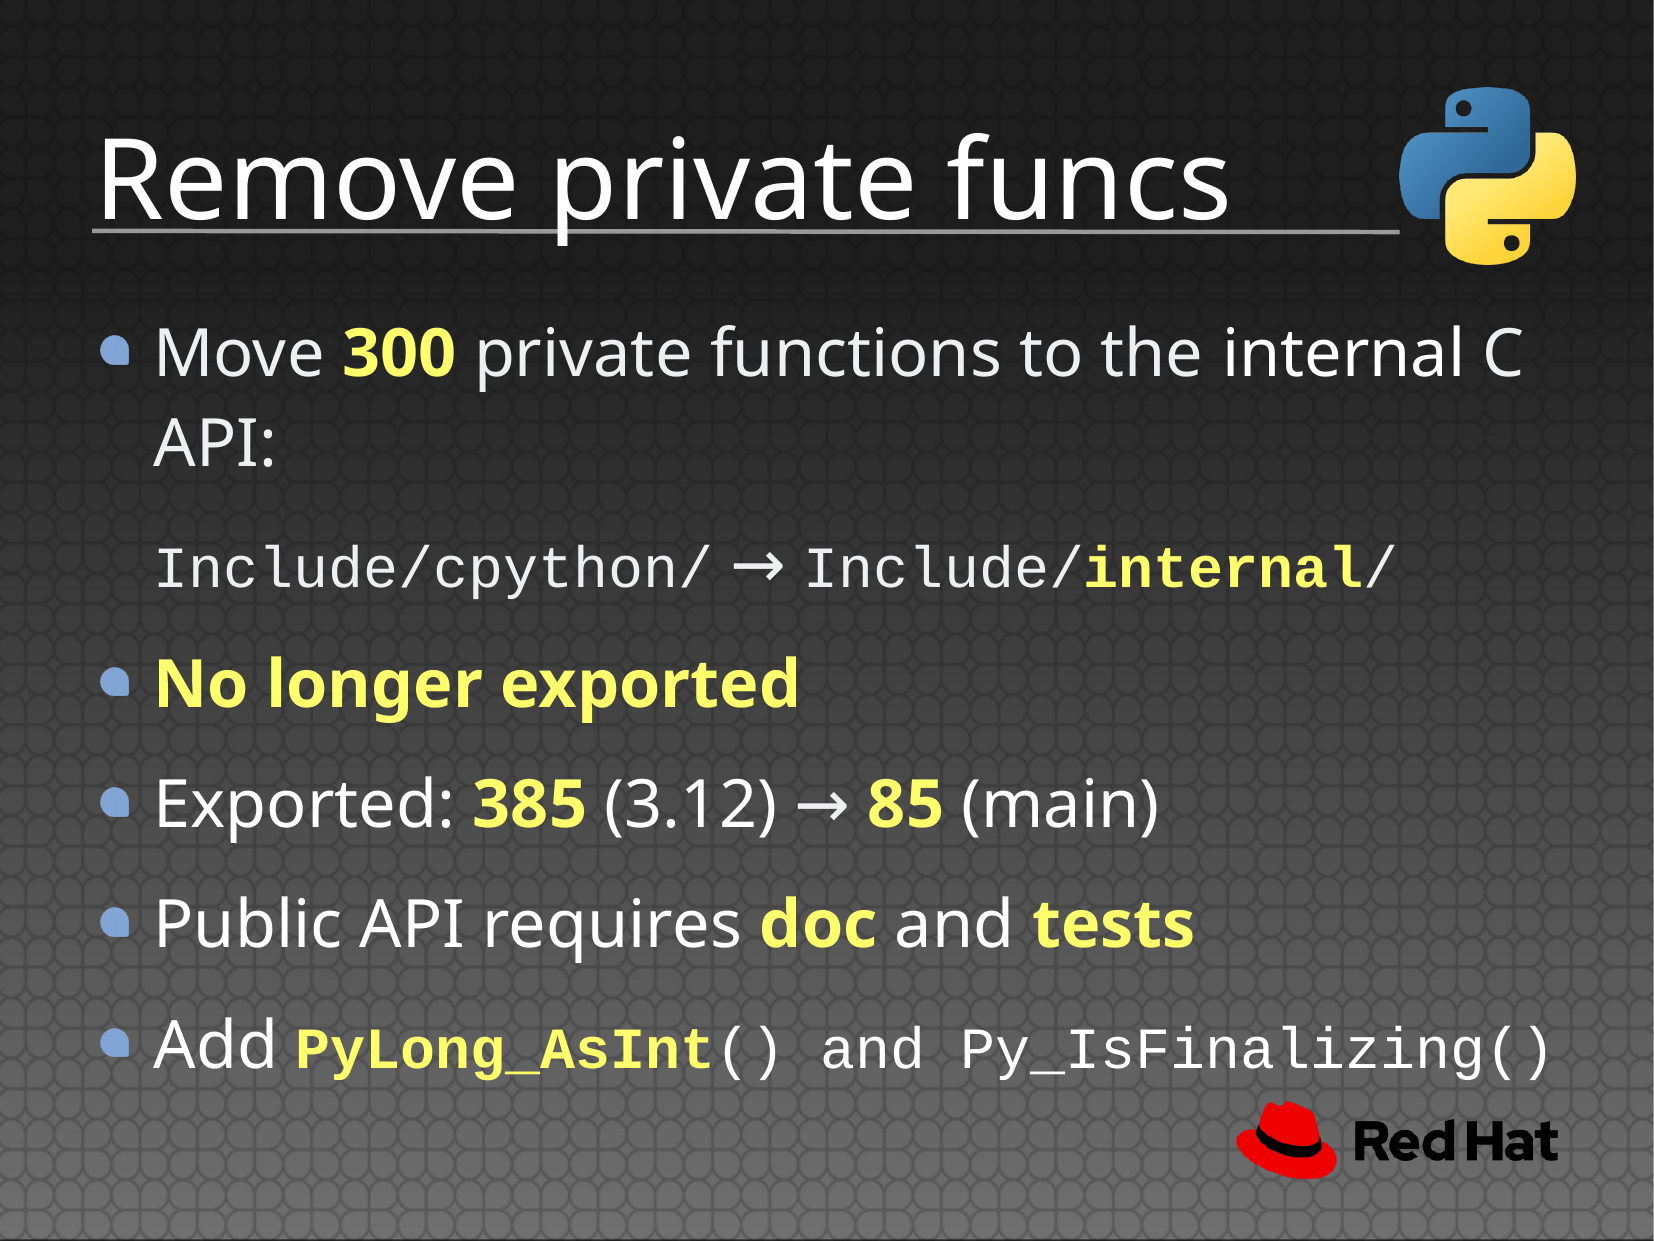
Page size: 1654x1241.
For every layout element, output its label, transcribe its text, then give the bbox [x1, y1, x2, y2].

picture [0, 0, 1654, 1241]
title Remove private funcs [94, 100, 1426, 251]
list Move 300 private functions to the internal C API: Include/cpython/ → Include/internal/ No longer exported Exported: 385 (3.12) → 85 (main) Public API requires doc and tests Add PyLong_AsInt() and Py_IsFinalizing() [82, 304, 1571, 1045]
